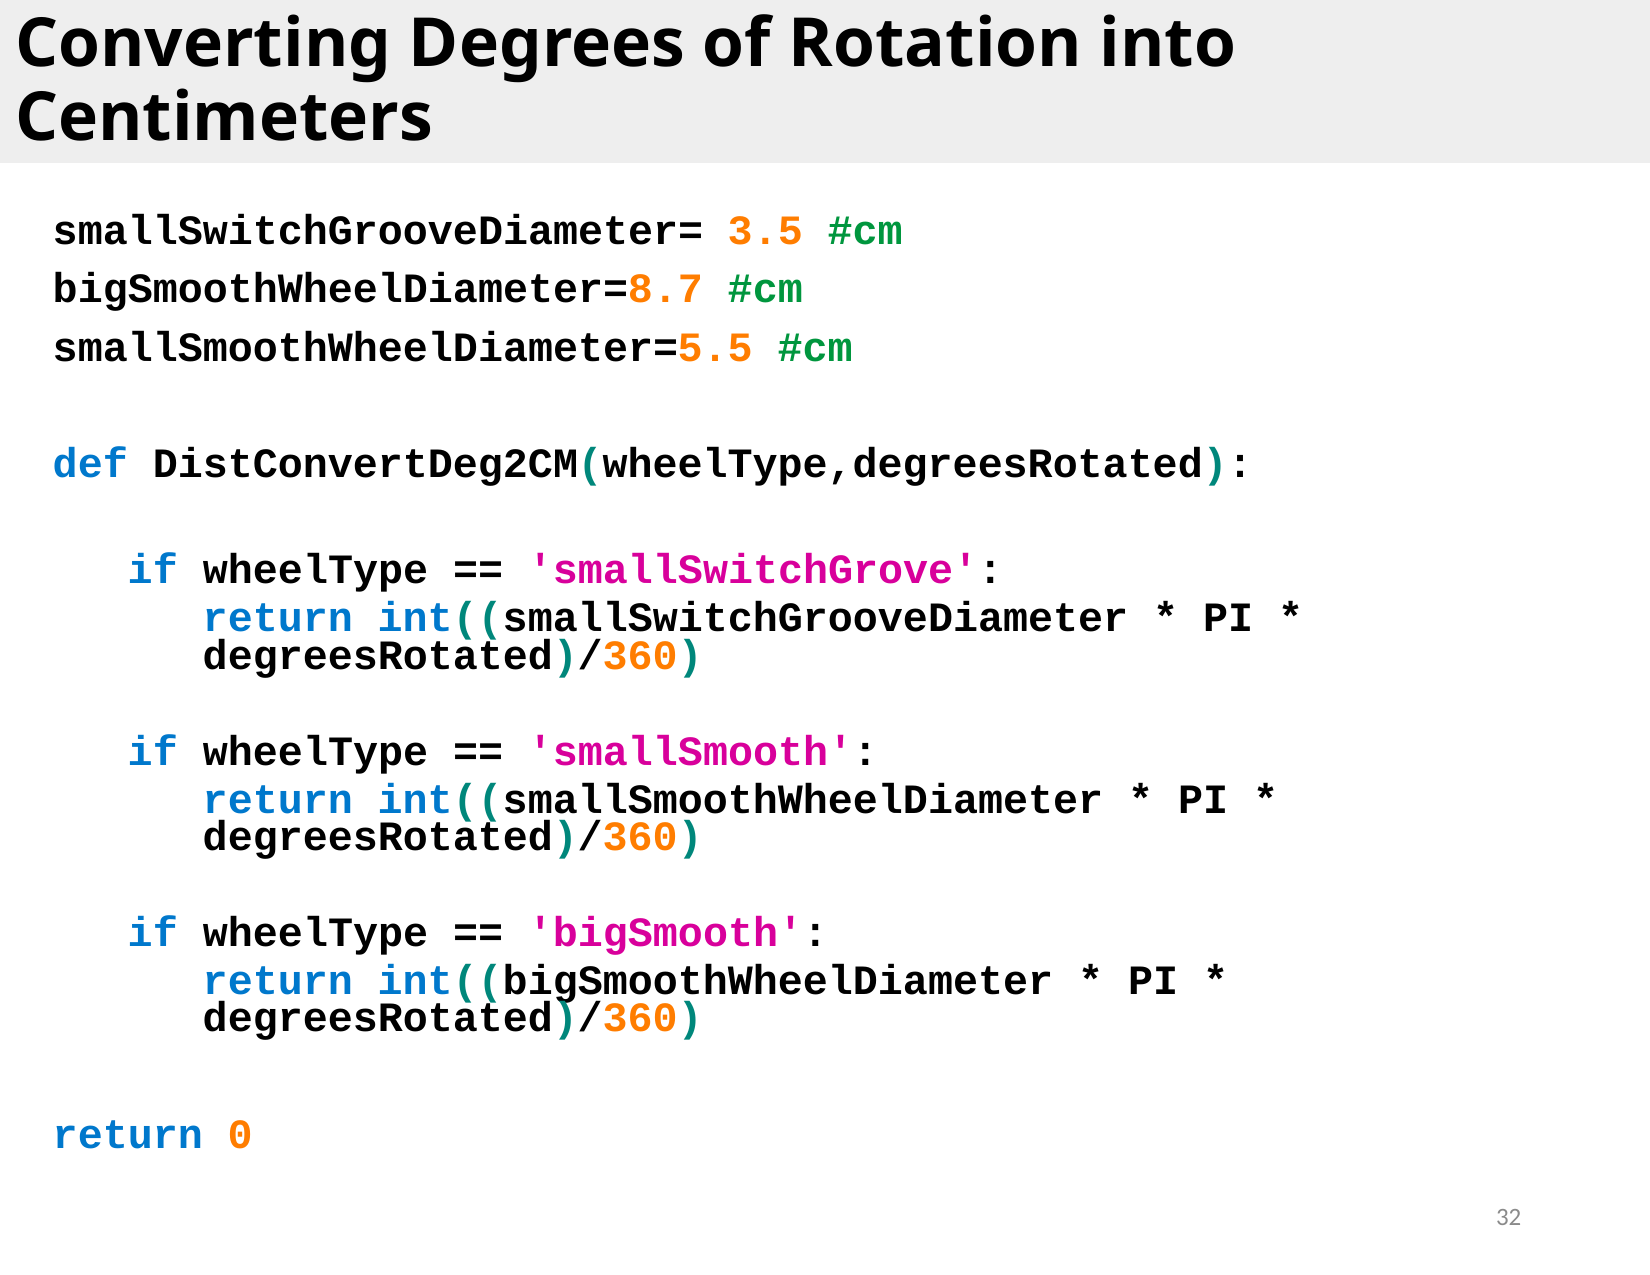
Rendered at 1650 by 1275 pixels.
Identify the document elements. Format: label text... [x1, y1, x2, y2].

title Converting Degrees of Rotation into Centimeters [0, 0, 1650, 163]
list smallSwitchGrooveDiameter= 3.5 #cm bigSmoothWheelDiameter=8.7 #cm smallSmoothWheelDiameter=5.5 #cm def DistConvertDeg2CM(wheelType,degreesRotated): if wheelType == 'smallSwitchGrove': return int((smallSwitchGrooveDiameter * PI * degreesRotated)/360) if wheelType == 'smallSmooth': return int((smallSmoothWheelDiameter * PI * degreesRotated)/360) if wheelType == 'bigSmooth': return int((bigSmoothWheelDiameter * PI * degreesRotated)/360) return 0 [37, 207, 1595, 1209]
